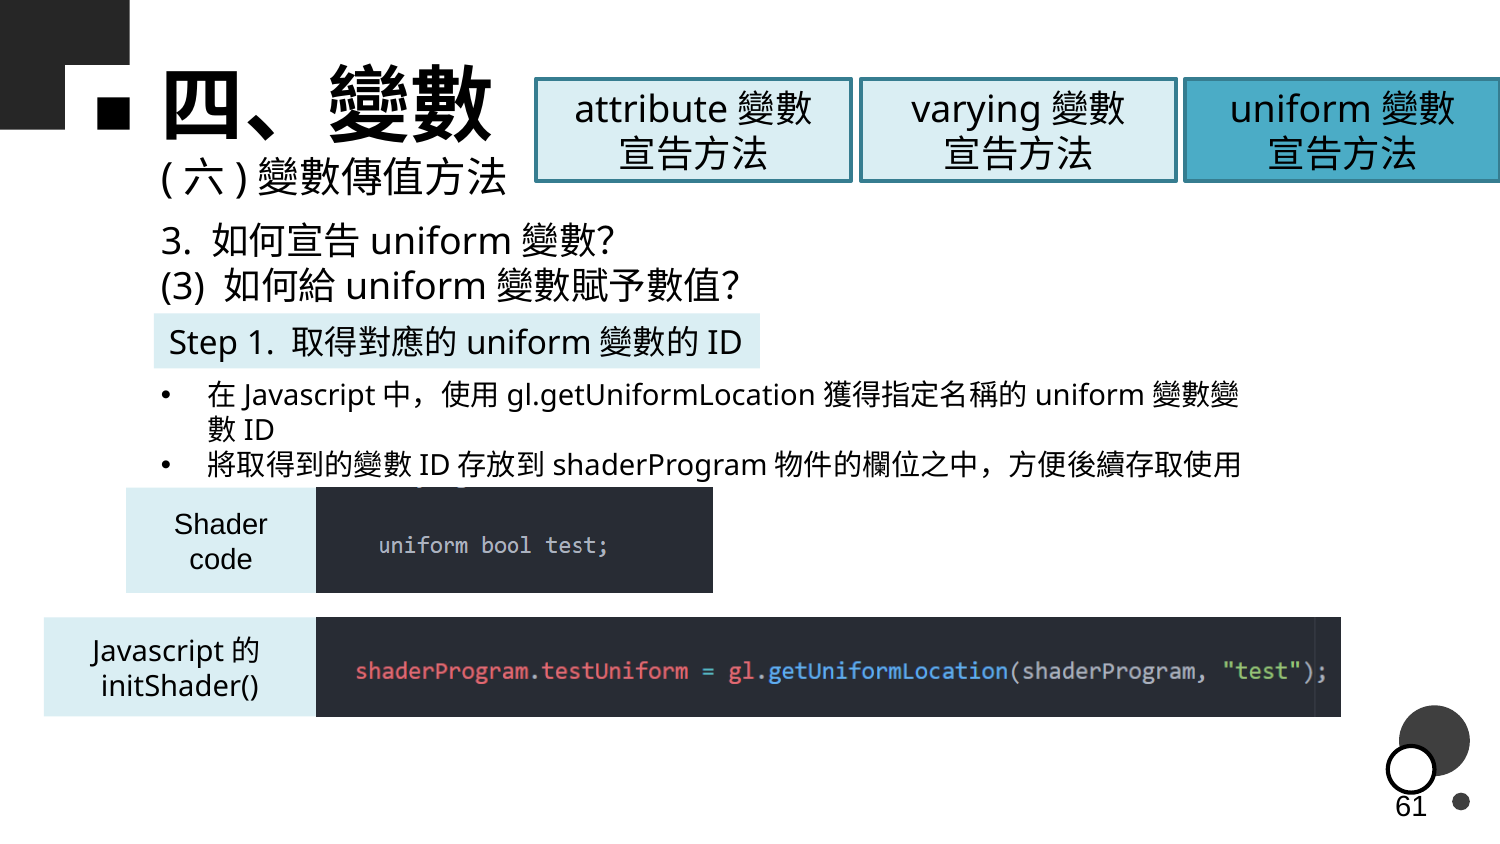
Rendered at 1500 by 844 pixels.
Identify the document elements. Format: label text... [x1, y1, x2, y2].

text_box 在Javascript中，使用gl.getUniformLocation獲得指定名稱的uniform變數變數ID 將取得到的變數ID存放到shaderProgram物件的欄位之中，方便後續存取使用 [145, 369, 1280, 489]
text_box (六)變數傳值方法 [145, 143, 820, 209]
text_box uniform變數 宣告方法 [1185, 78, 1500, 181]
picture [316, 617, 1341, 717]
slide_number <number> [1092, 782, 1443, 827]
text_box Javascript的initShader() [43, 617, 316, 717]
text_box Shader code [126, 487, 316, 593]
text_box varying變數 宣告方法 [861, 78, 1177, 181]
text_box [1452, 792, 1470, 811]
text_box [0, 0, 130, 130]
text_box 3. 如何宣告uniform變數？ (3) 如何給uniform變數賦予數值？ [145, 209, 1486, 315]
picture [316, 487, 713, 593]
text_box [1387, 705, 1470, 782]
text_box Step 1. 取得對應的uniform變數的ID [153, 313, 760, 369]
text_box [97, 97, 130, 130]
text_box attribute變數 宣告方法 [535, 78, 852, 181]
title 四、變數 [145, 32, 845, 143]
